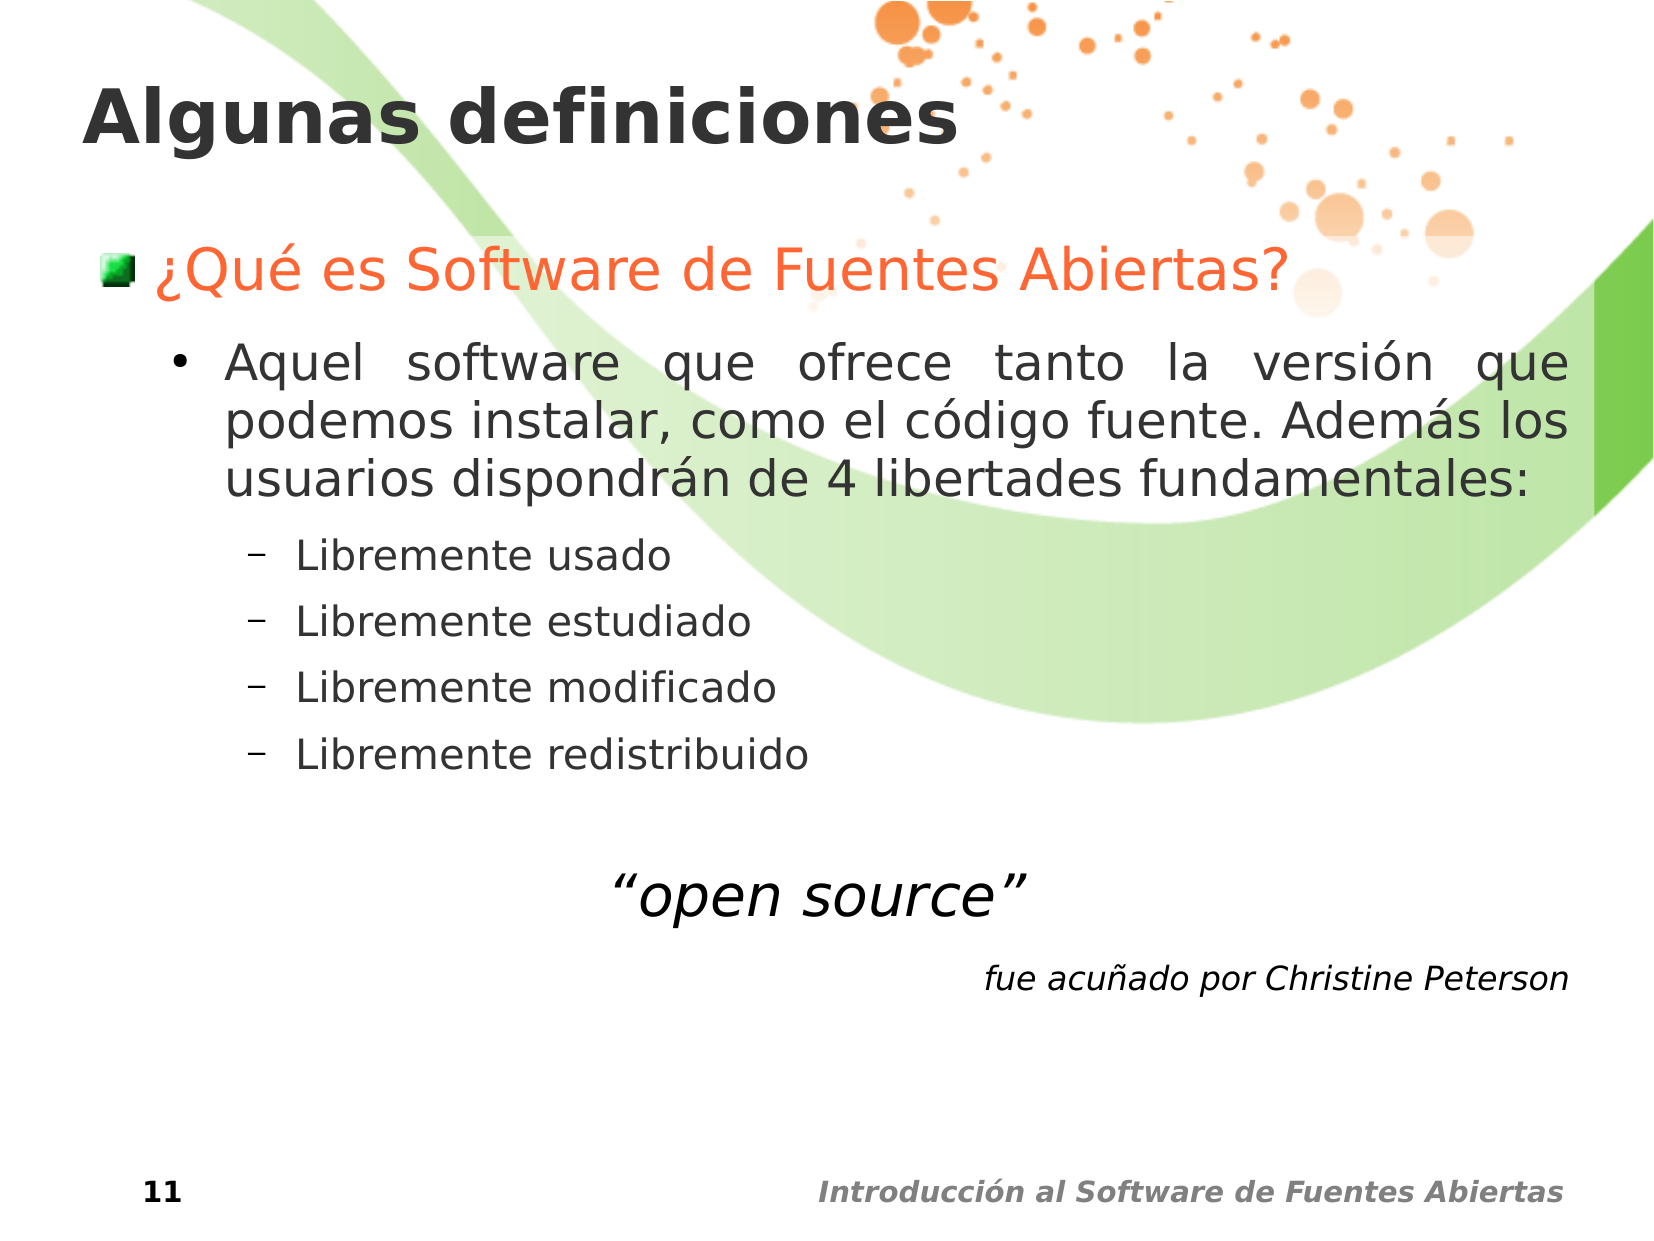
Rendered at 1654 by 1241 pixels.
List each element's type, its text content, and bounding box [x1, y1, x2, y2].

picture [185, 0, 1654, 754]
title Algunas definiciones [82, 29, 1571, 207]
list ¿Qué es Software de Fuentes Abiertas? Aquel software que ofrece tanto la versión que podemos instalar, como el código fuente. Además los usuarios dispondrán de 4 libertades fundamentales: Libremente usado Libremente estudiado Libremente modificado Libremente redistribuido “open source” fue acuñado por Christine Peterson [82, 236, 1571, 1137]
